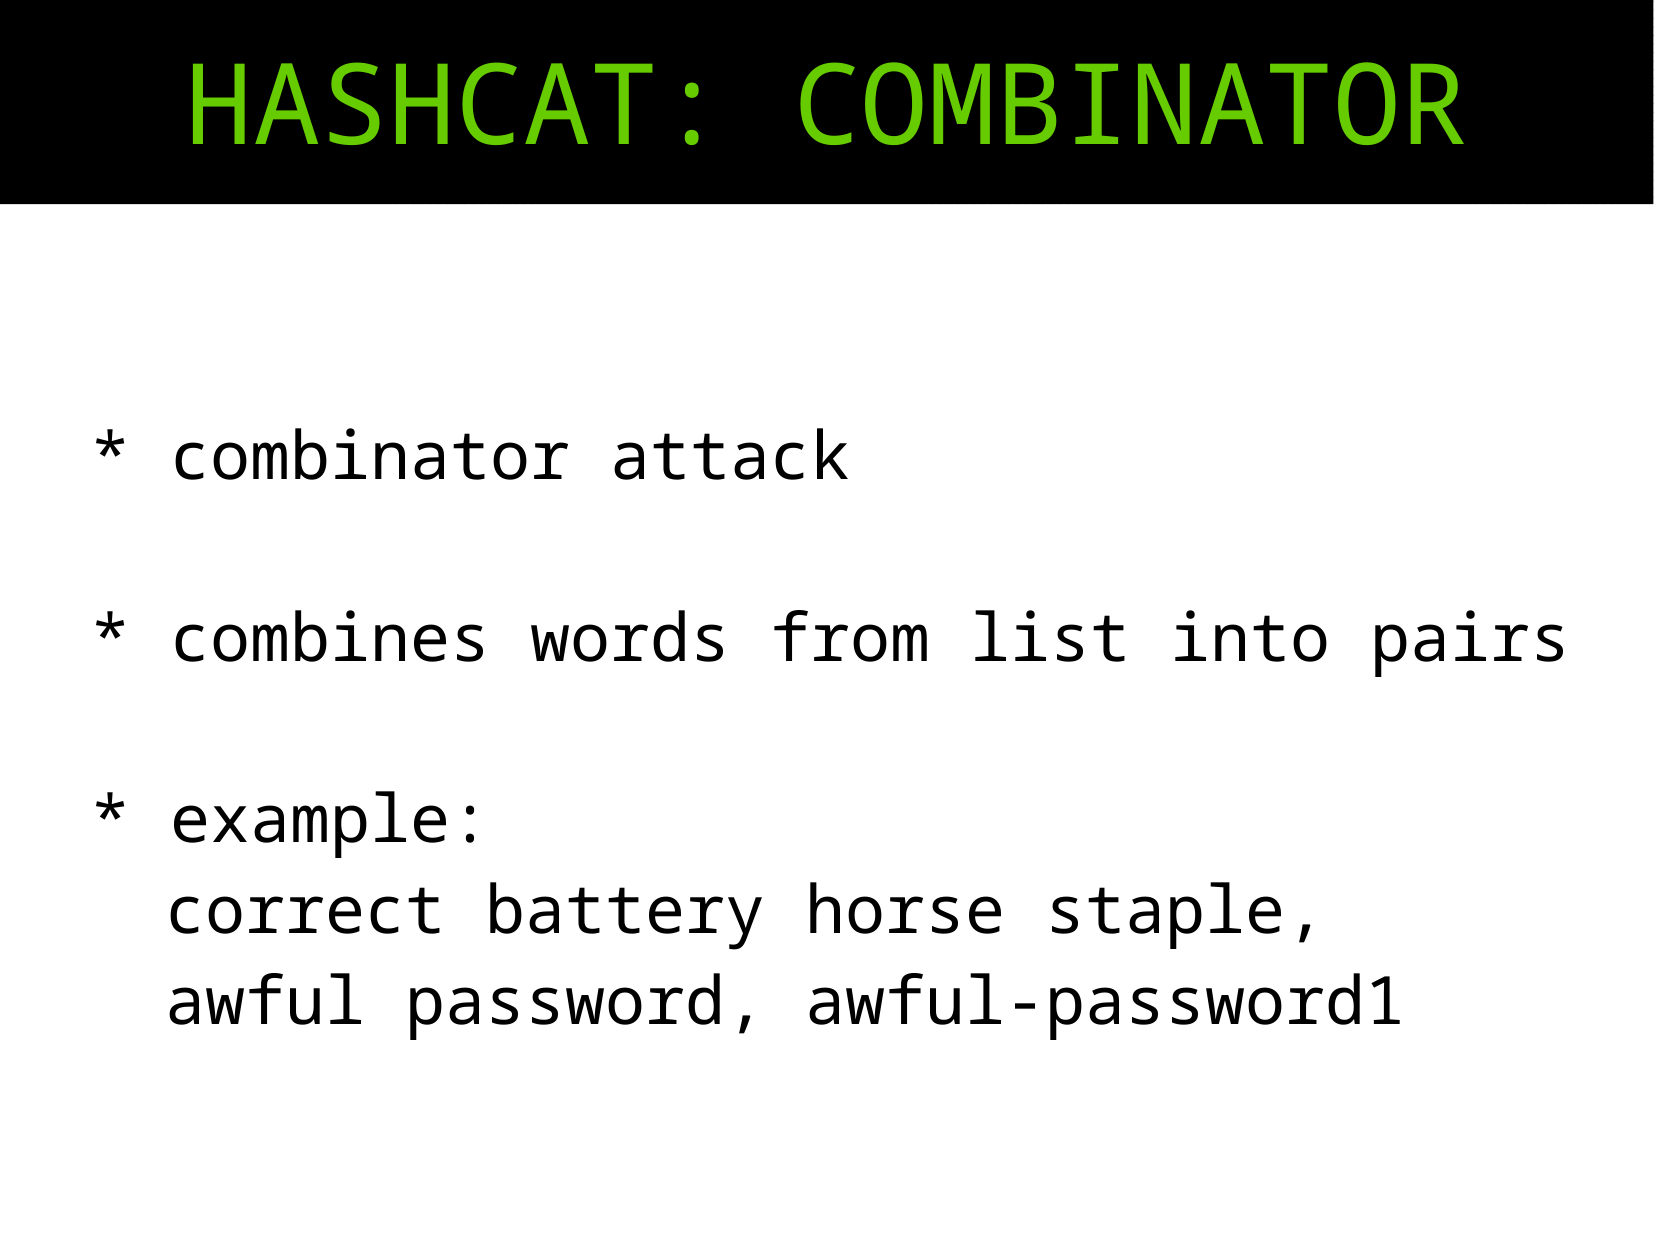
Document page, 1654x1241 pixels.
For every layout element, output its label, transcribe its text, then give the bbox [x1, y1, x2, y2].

subtitle * combinator attack * combines words from list into pairs * example: correct battery horse staple, awful password, awful-password1 [90, 306, 1621, 1147]
title HASHCAT: COMBINATOR [0, 0, 1654, 205]
